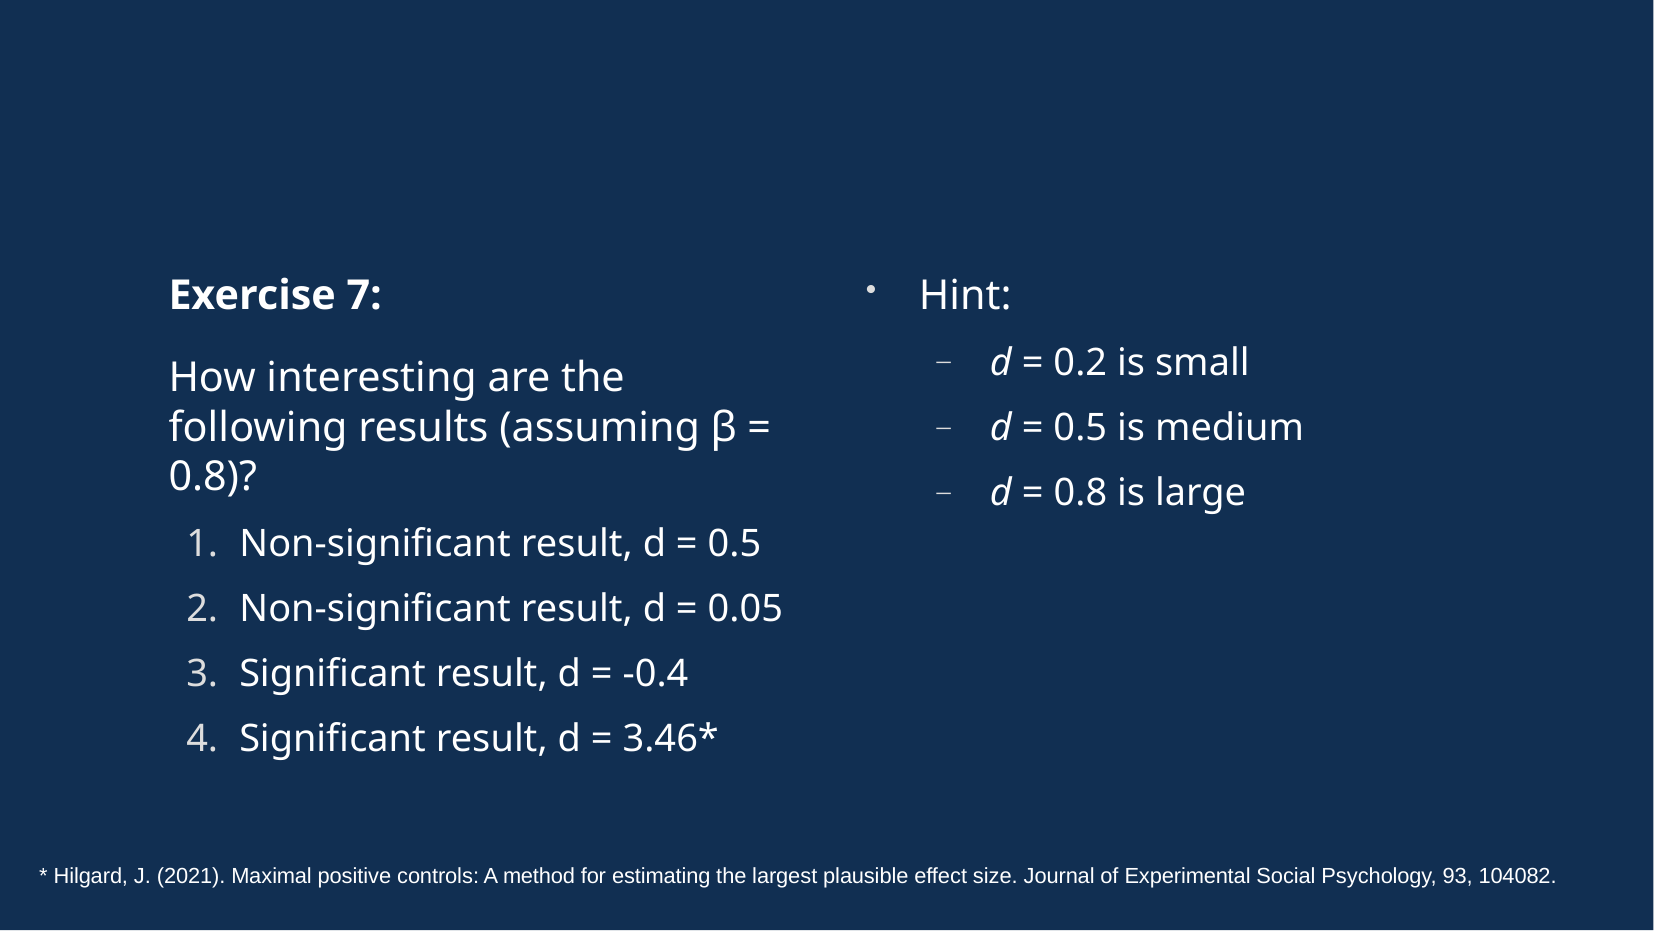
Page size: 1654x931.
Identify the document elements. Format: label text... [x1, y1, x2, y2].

list Exercise 7: How interesting are the following results (assuming β = 0.8)? Non-significant result, d = 0.5 Non-significant result, d = 0.05 Significant result, d = -0.4 Significant result, d = 3.46* [97, 268, 813, 806]
text_box * Hilgard, J. (2021). Maximal positive controls: A method for estimating the largest plausible effect size. Journal of Experimental Social Psychology, 93, 104082. [24, 856, 1574, 896]
list Hint: d = 0.2 is small d = 0.5 is medium d = 0.8 is large [848, 268, 1563, 806]
